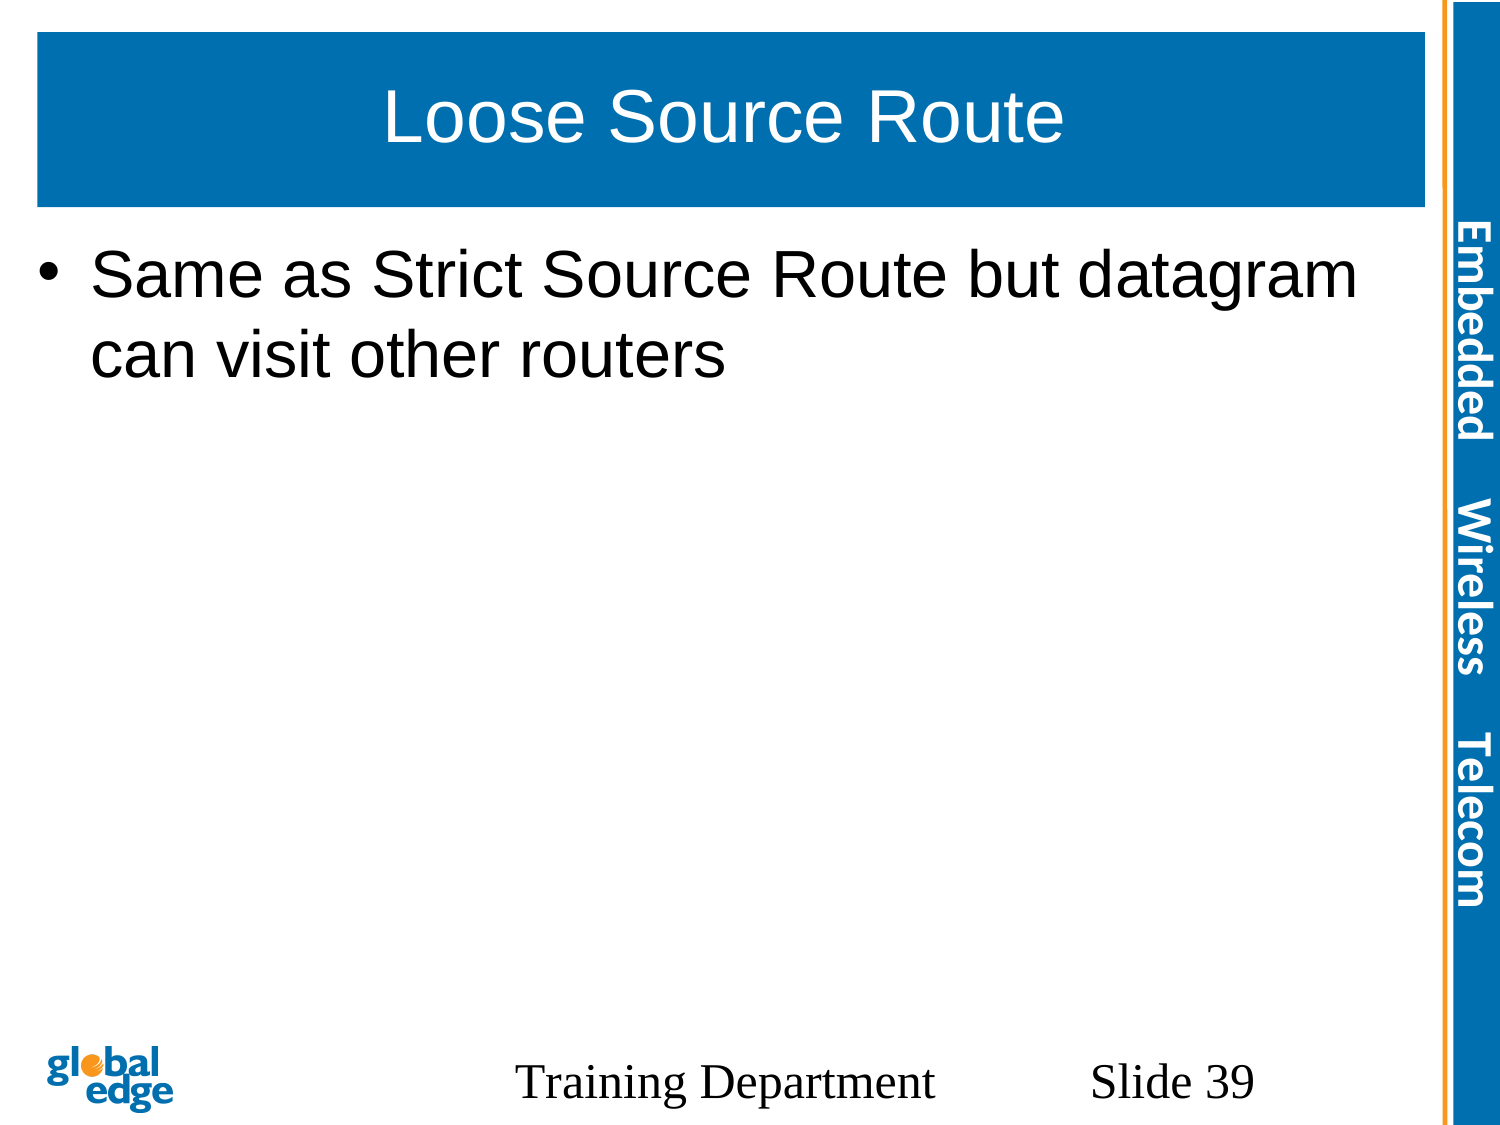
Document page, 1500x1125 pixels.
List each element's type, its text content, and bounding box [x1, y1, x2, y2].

list Same as Strict Source Route but datagram can visit other routers [37, 230, 1414, 1051]
title Loose Source Route [88, 64, 1361, 162]
picture [34, 1034, 185, 1125]
